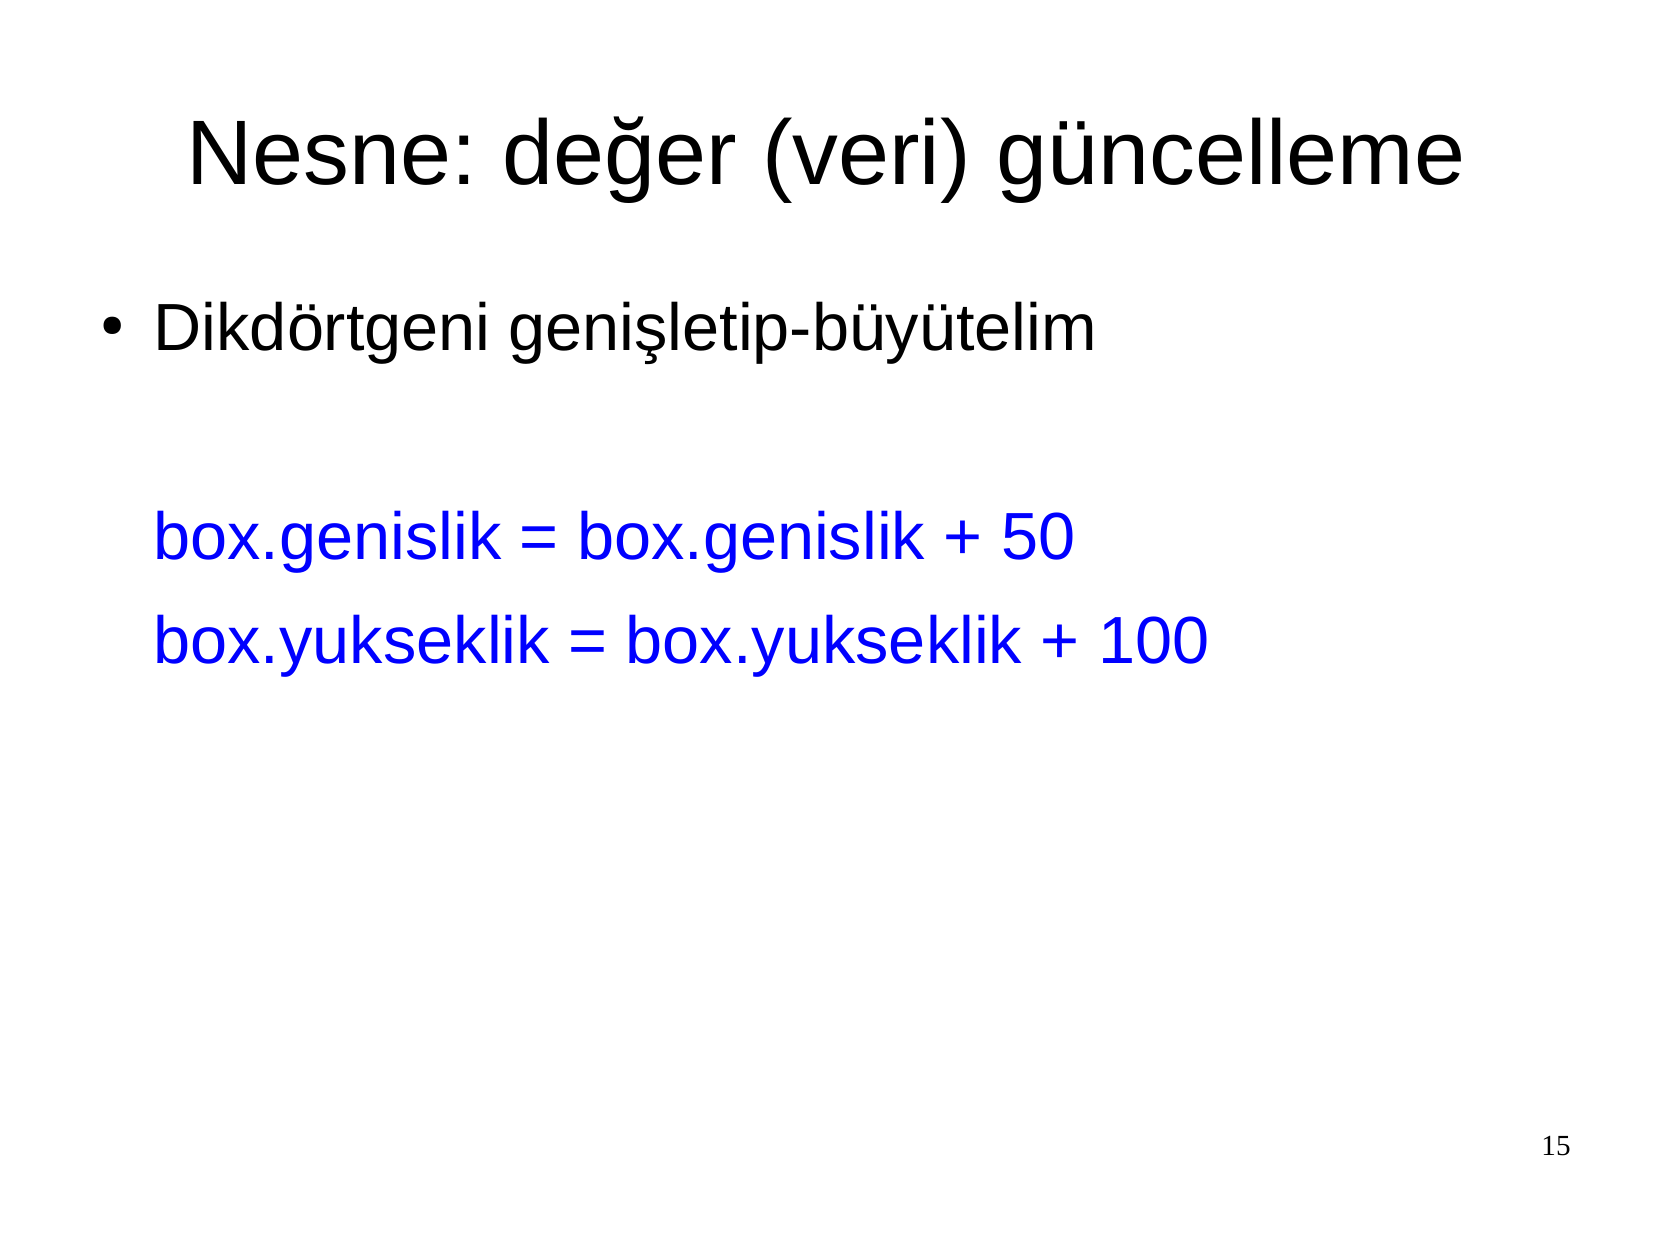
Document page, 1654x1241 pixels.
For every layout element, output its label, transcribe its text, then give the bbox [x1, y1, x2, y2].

title Nesne: değer (veri) güncelleme [82, 56, 1571, 250]
list Dikdörtgeni genişletip-büyütelim box.genislik = box.genislik + 50 box.yukseklik = box.yukseklik + 100 [82, 290, 1571, 1109]
